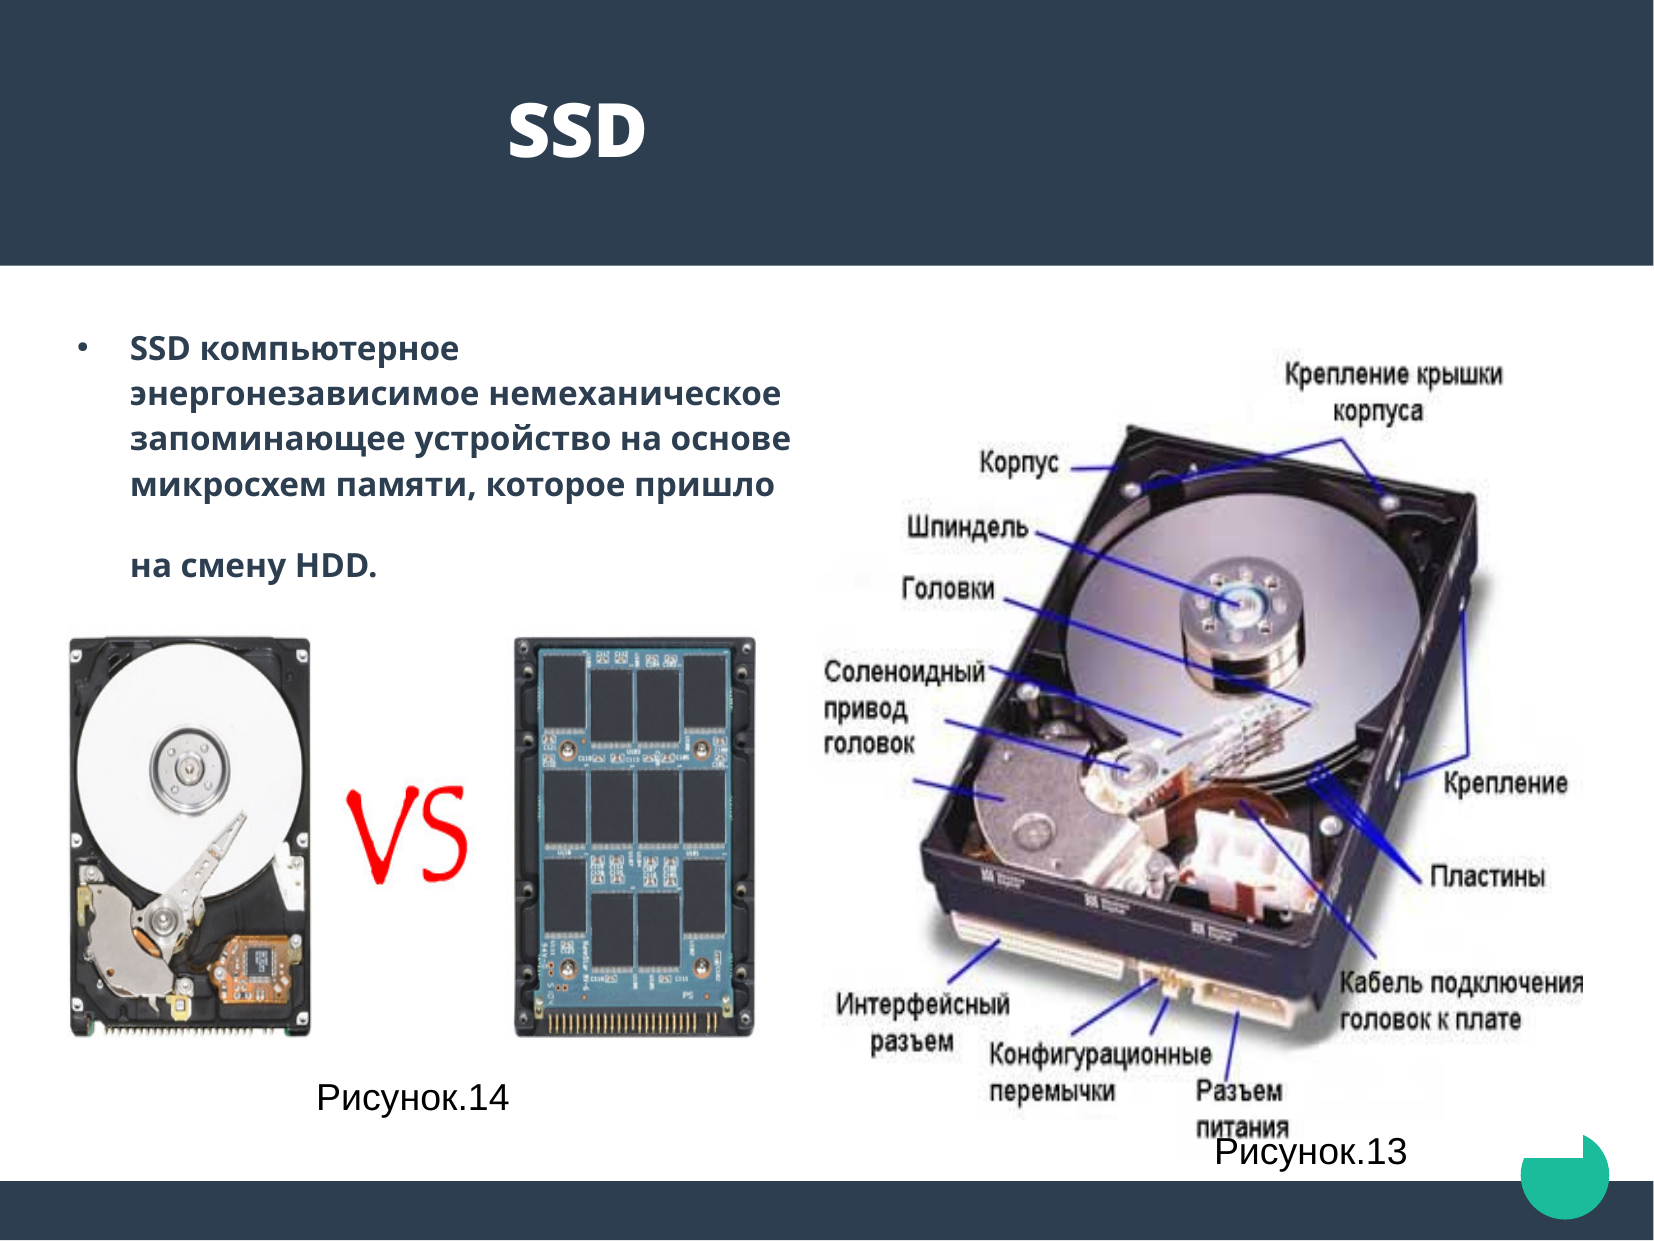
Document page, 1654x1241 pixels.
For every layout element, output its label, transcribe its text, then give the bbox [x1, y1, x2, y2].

title SSD [59, 49, 1595, 207]
picture [808, 348, 1583, 1158]
list SSD компьютерное энергонезависимое немеханическое запоминающее устройство на основе микросхем памяти, которое пришло на смену HDD. [59, 324, 809, 1152]
picture [46, 614, 780, 1077]
